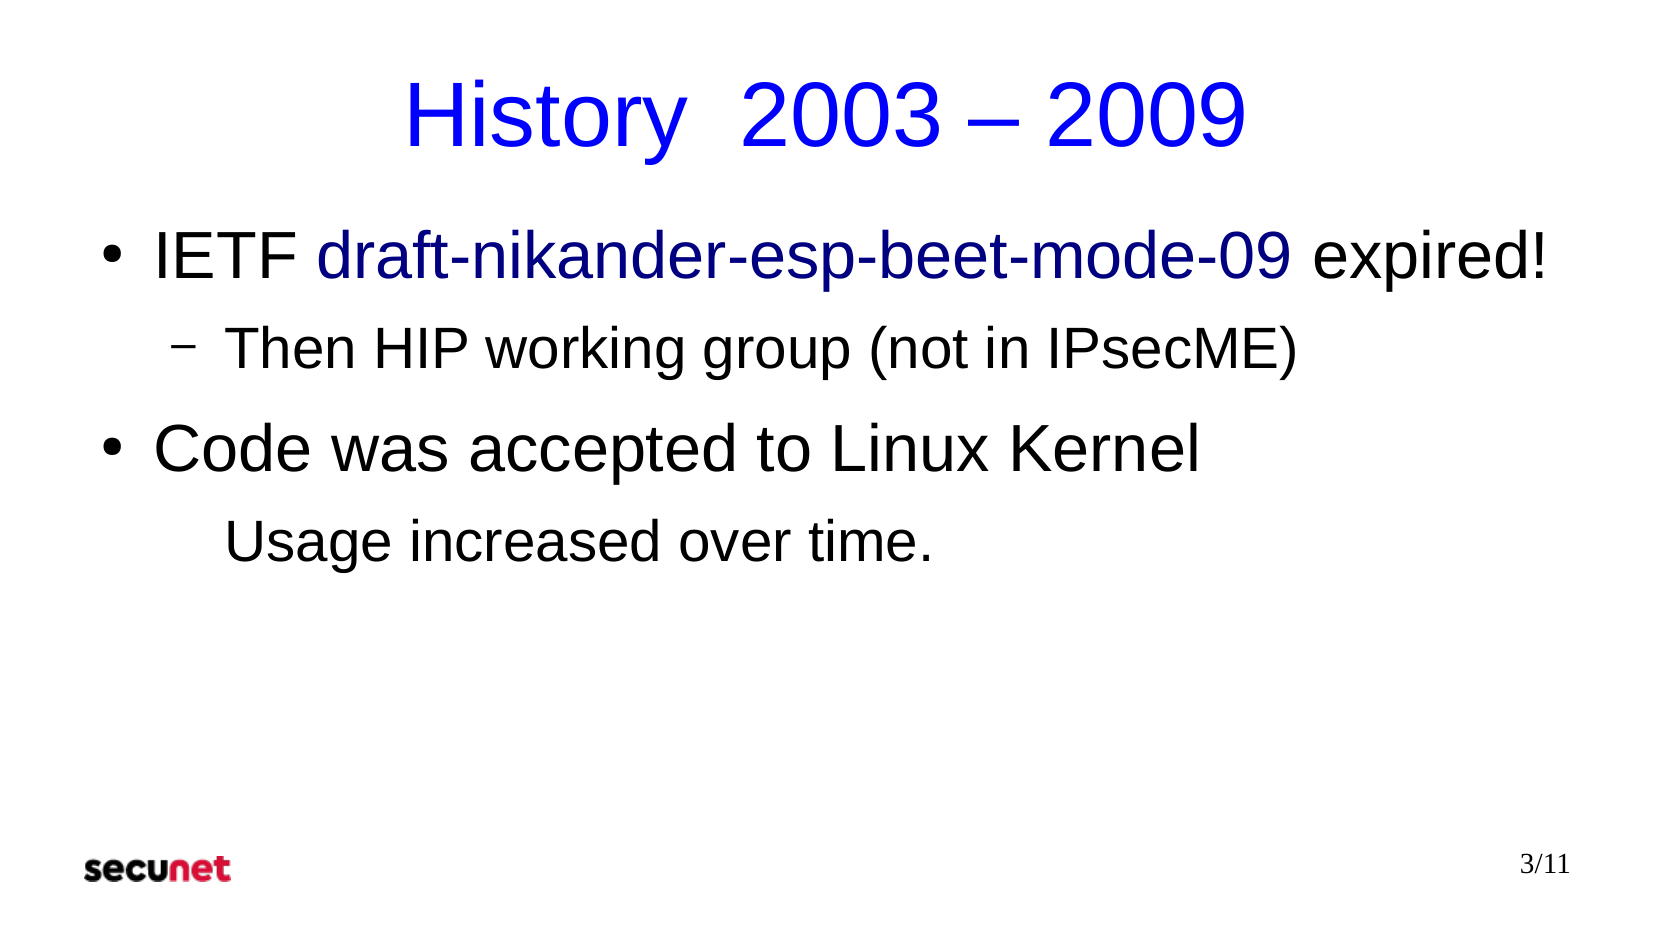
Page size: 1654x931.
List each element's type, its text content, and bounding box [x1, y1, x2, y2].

title History 2003 – 2009 [82, 37, 1571, 193]
picture [84, 856, 231, 882]
list IETF draft-nikander-esp-beet-mode-09 expired! Then HIP working group (not in IPsecME) Code was accepted to Linux Kernel Usage increased over time. [82, 217, 1571, 758]
